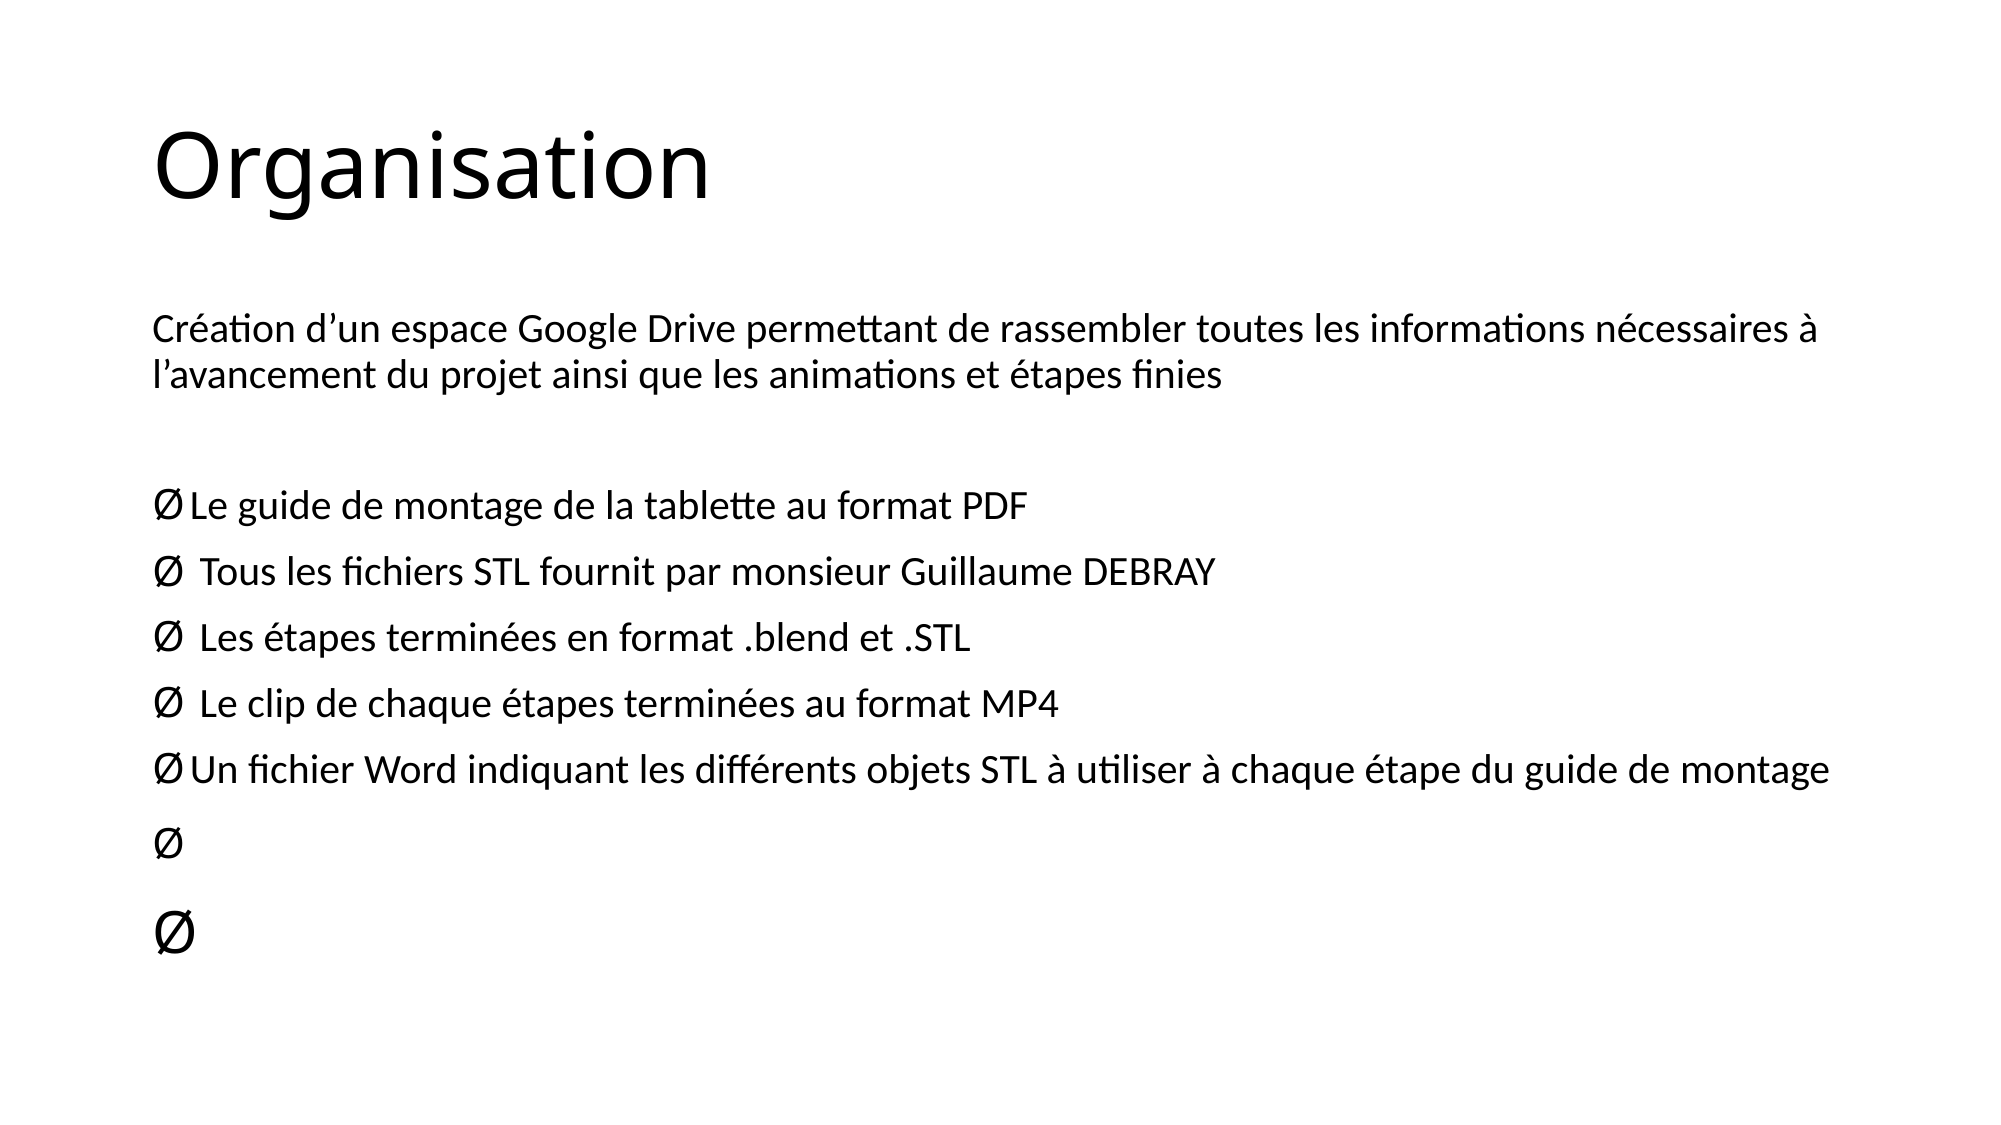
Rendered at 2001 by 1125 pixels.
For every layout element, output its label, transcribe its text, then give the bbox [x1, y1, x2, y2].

title Organisation [137, 59, 1863, 278]
list Création d’un espace Google Drive permettant de rassembler toutes les informations nécessaires à l’avancement du projet ainsi que les animations et étapes finies Le guide de montage de la tablette au format PDF Tous les fichiers STL fournit par monsieur Guillaume DEBRAY Les étapes terminées en format .blend et .STL Le clip de chaque étapes terminées au format MP4 Un fichier Word indiquant les différents objets STL à utiliser à chaque étape du guide de montage [137, 299, 1863, 1014]
